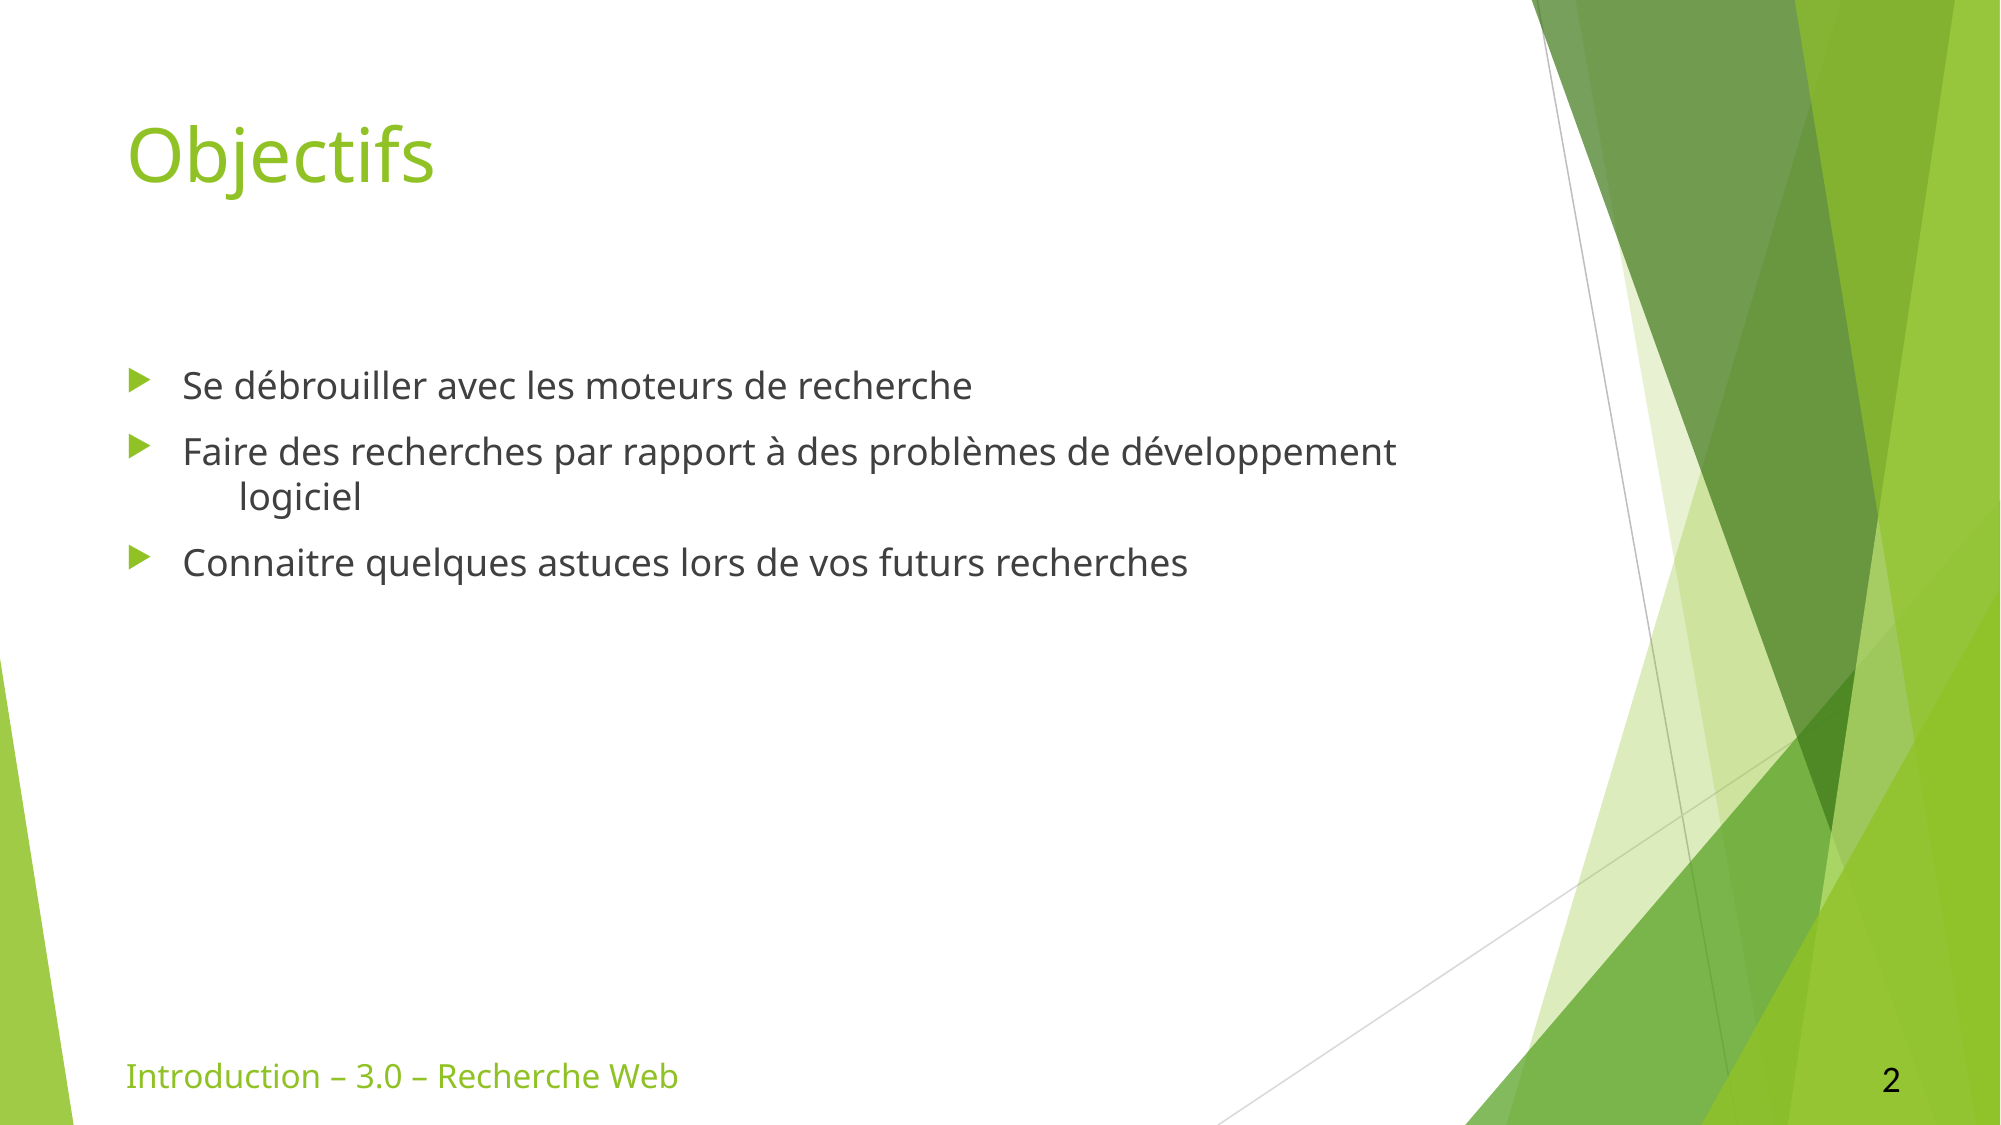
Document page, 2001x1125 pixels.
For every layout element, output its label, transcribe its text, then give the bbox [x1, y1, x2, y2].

list Se débrouiller avec les moteurs de recherche Faire des recherches par rapport à des problèmes de développement logiciel Connaitre quelques astuces lors de vos futurs recherches [111, 354, 1522, 992]
text_box [1866, 1047, 1979, 1108]
title Objectifs [111, 99, 1522, 317]
text_box Introduction – 3.0 – Recherche Web [111, 1047, 1094, 1109]
